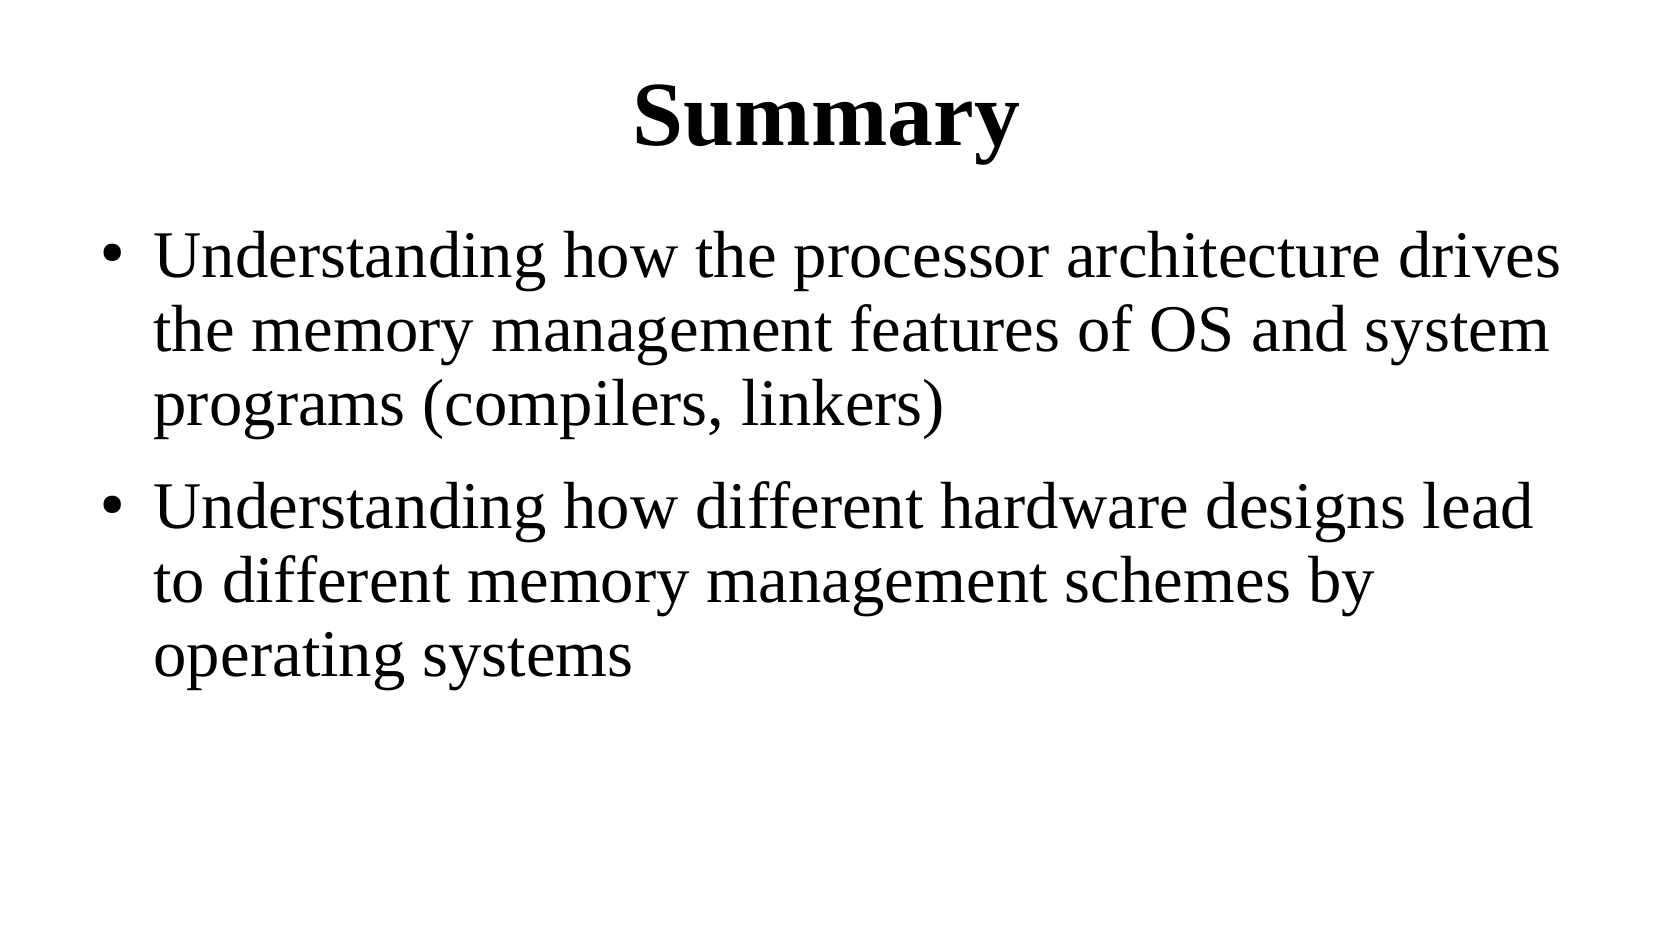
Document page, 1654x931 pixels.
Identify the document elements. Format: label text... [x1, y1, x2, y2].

title Summary [82, 37, 1571, 193]
list Understanding how the processor architecture drives the memory management features of OS and system programs (compilers, linkers) Understanding how different hardware designs lead to different memory management schemes by operating systems [82, 217, 1571, 758]
